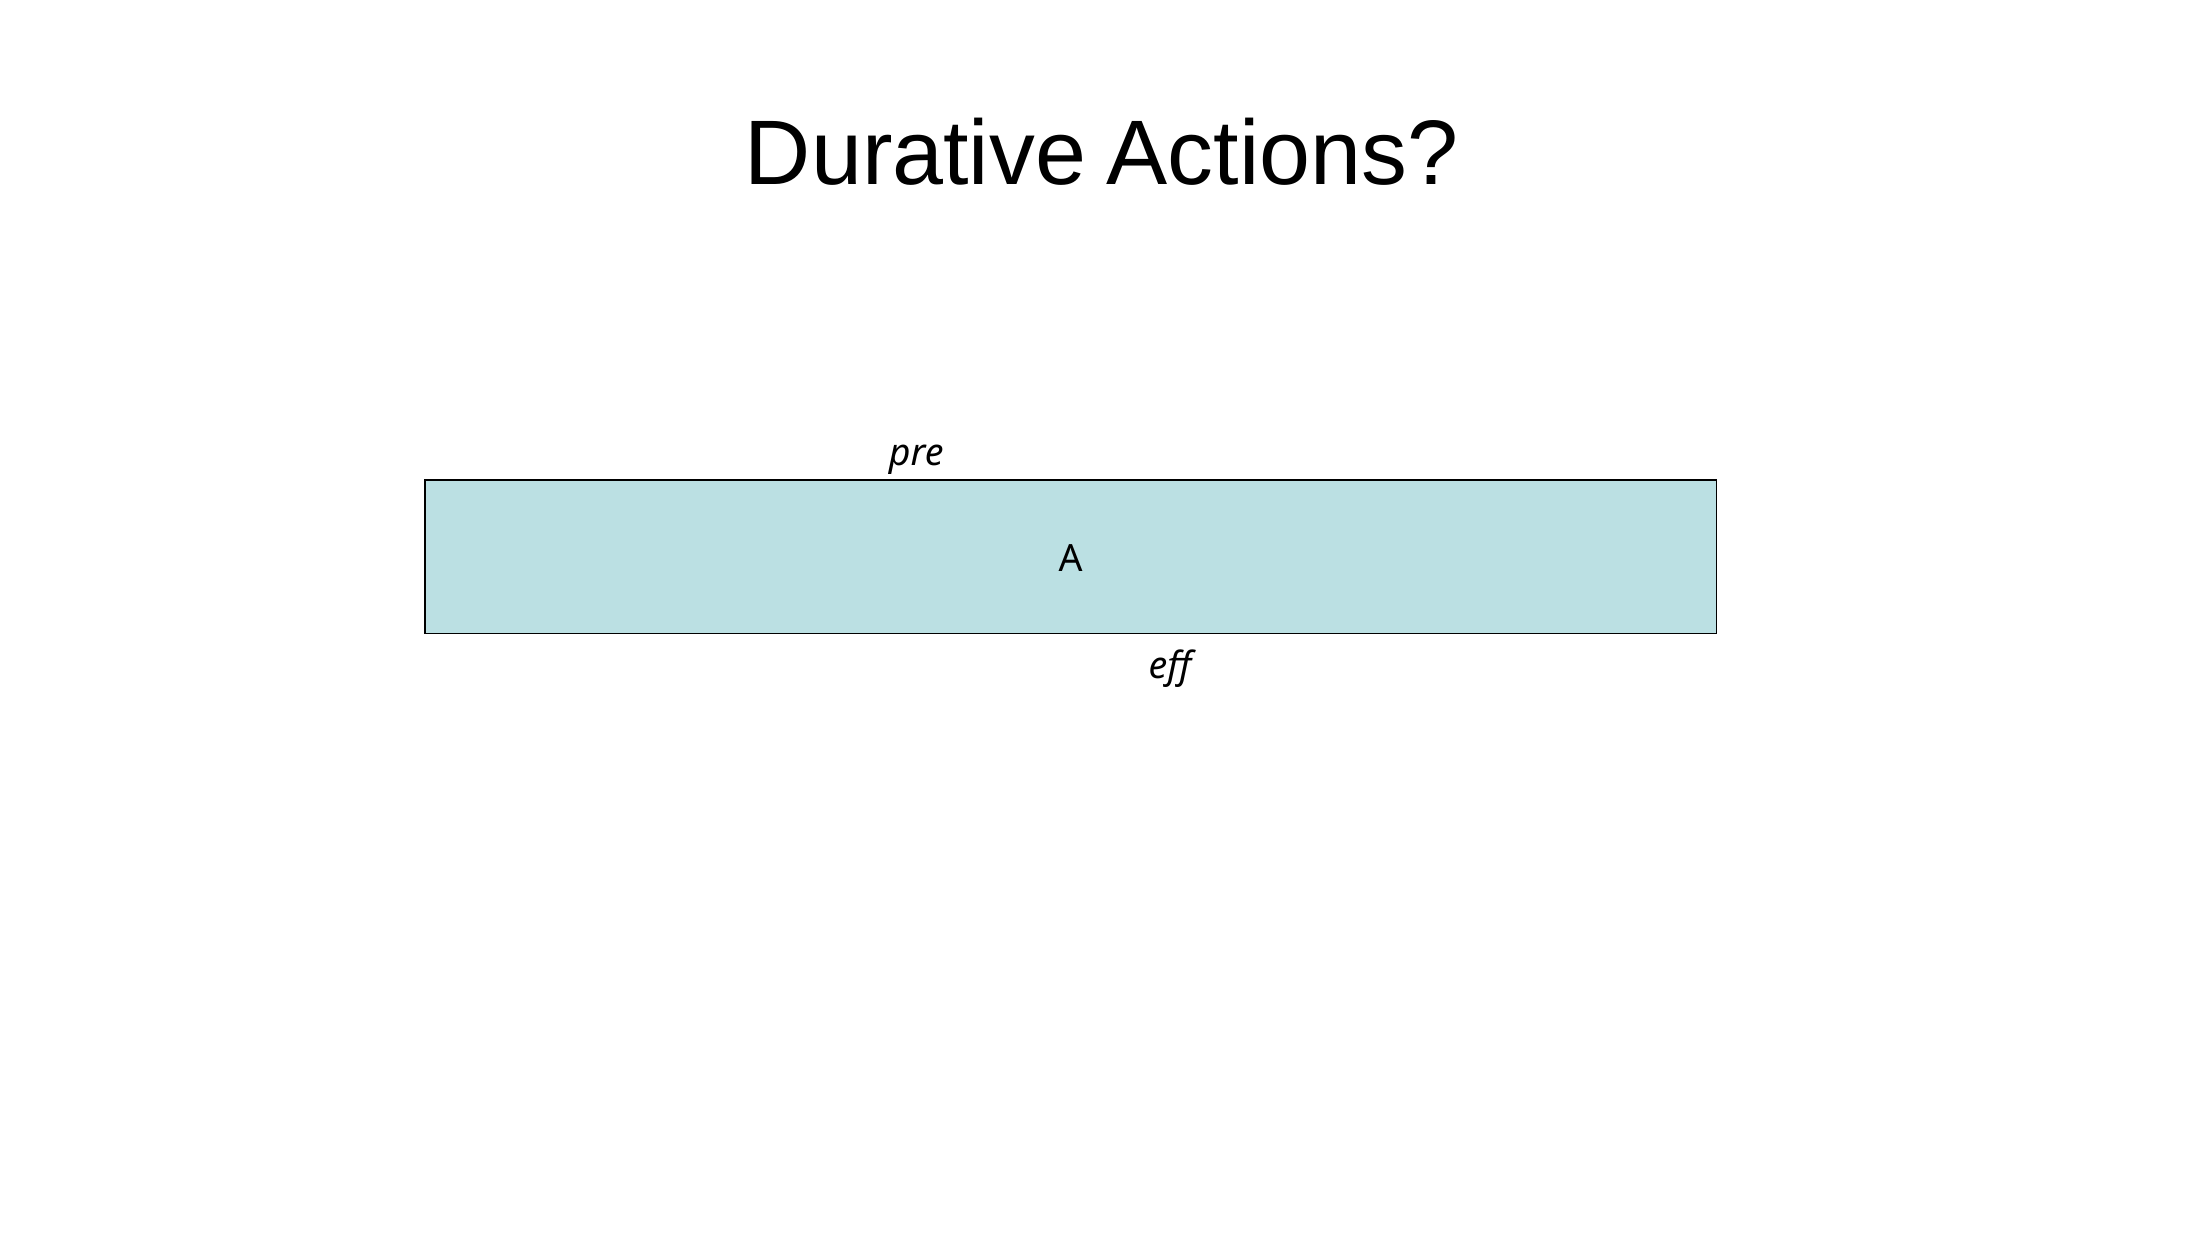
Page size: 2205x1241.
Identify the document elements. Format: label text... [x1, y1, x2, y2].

text_box A [425, 479, 1717, 634]
title Durative Actions? [110, 49, 2095, 257]
text_box pre [873, 420, 1006, 479]
text_box eff [1133, 634, 1266, 694]
